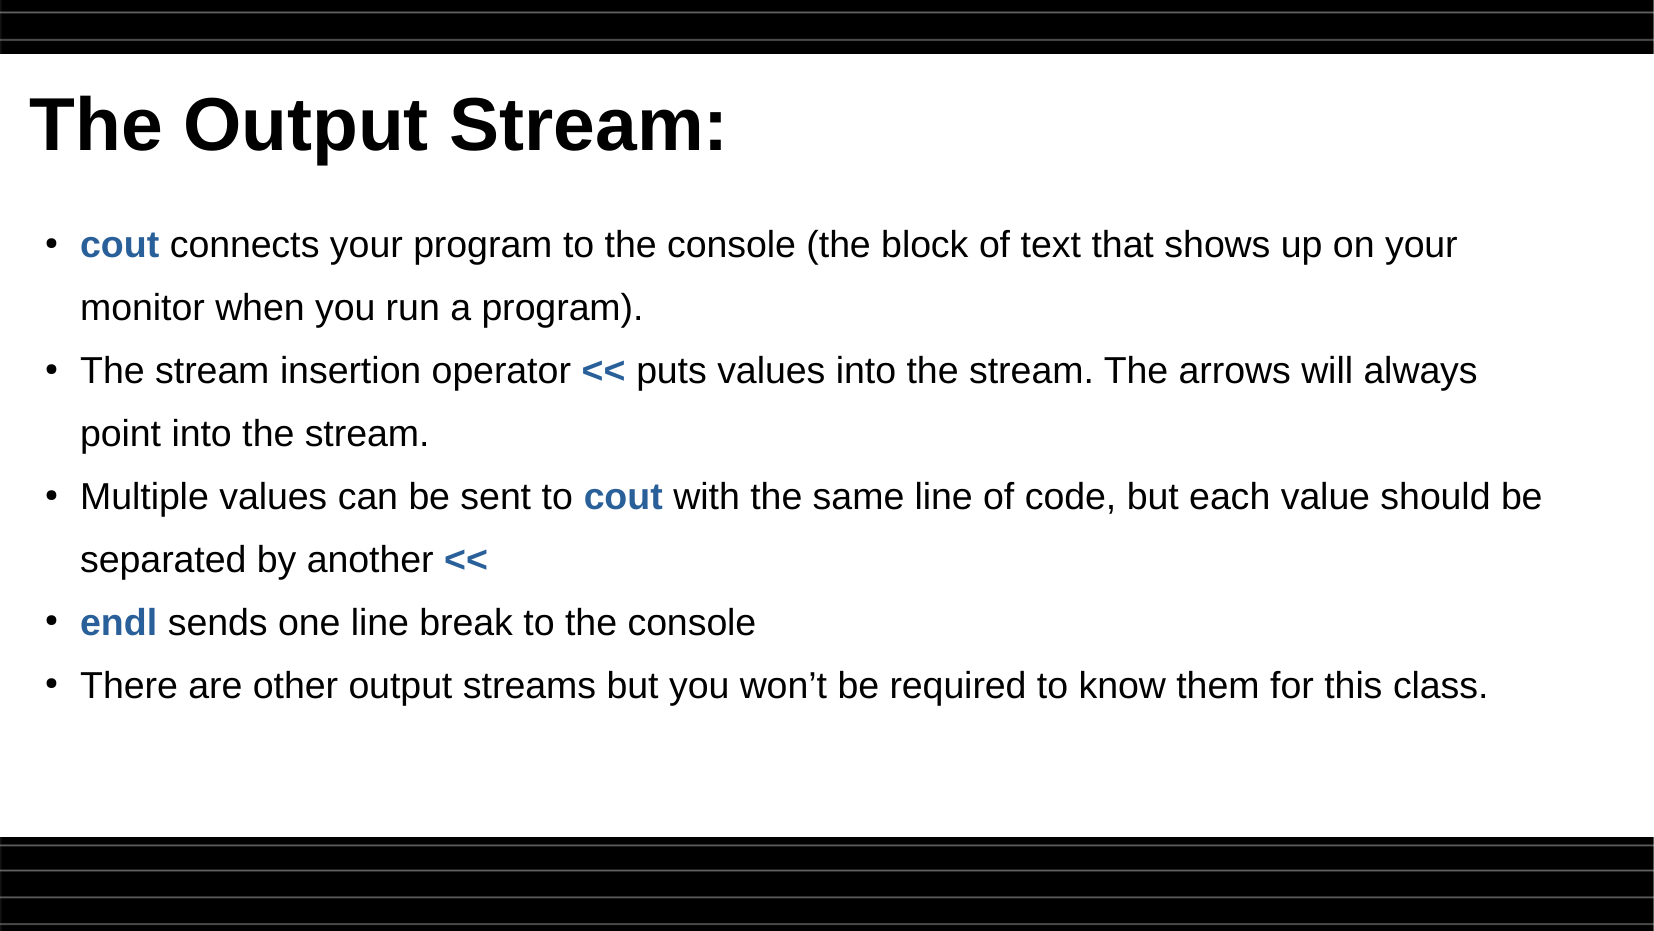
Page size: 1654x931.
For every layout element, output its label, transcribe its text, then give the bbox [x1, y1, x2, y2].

text_box cout connects your program to the console (the block of text that shows up on your monitor when you run a program). The stream insertion operator << puts values into the stream. The arrows will always point into the stream. Multiple values can be sent to cout with the same line of code, but each value should be separated by another << endl sends one line break to the console There are other output streams but you won’t be required to know them for this class. [30, 195, 1576, 840]
text_box The Output Stream: [15, 75, 1591, 174]
picture [0, 0, 1654, 54]
picture [0, 837, 1654, 931]
